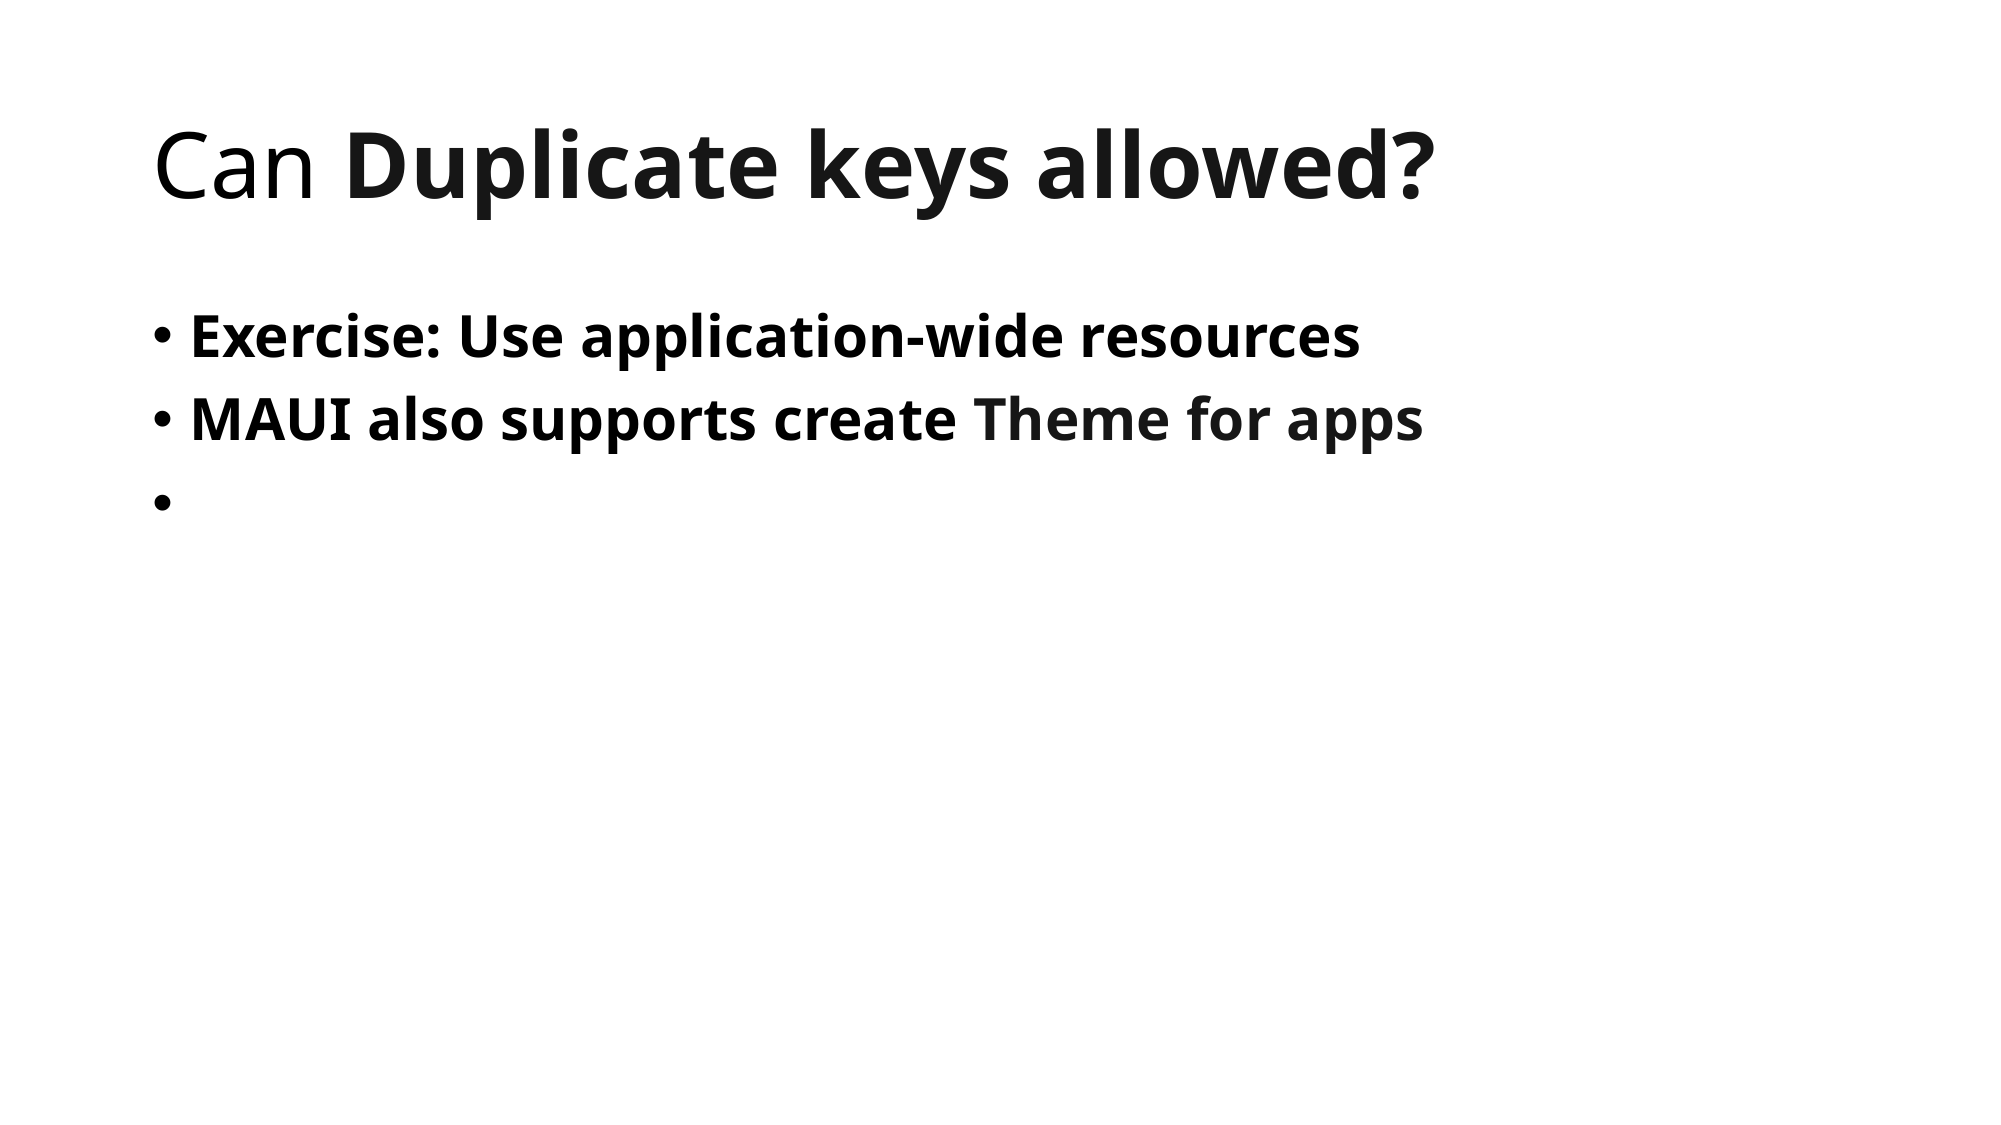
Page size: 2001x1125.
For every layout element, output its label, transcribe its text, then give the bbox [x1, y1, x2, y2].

list Exercise: Use application-wide resources MAUI also supports create Theme for apps [137, 299, 1863, 1014]
title Can Duplicate keys allowed? [137, 59, 1863, 278]
